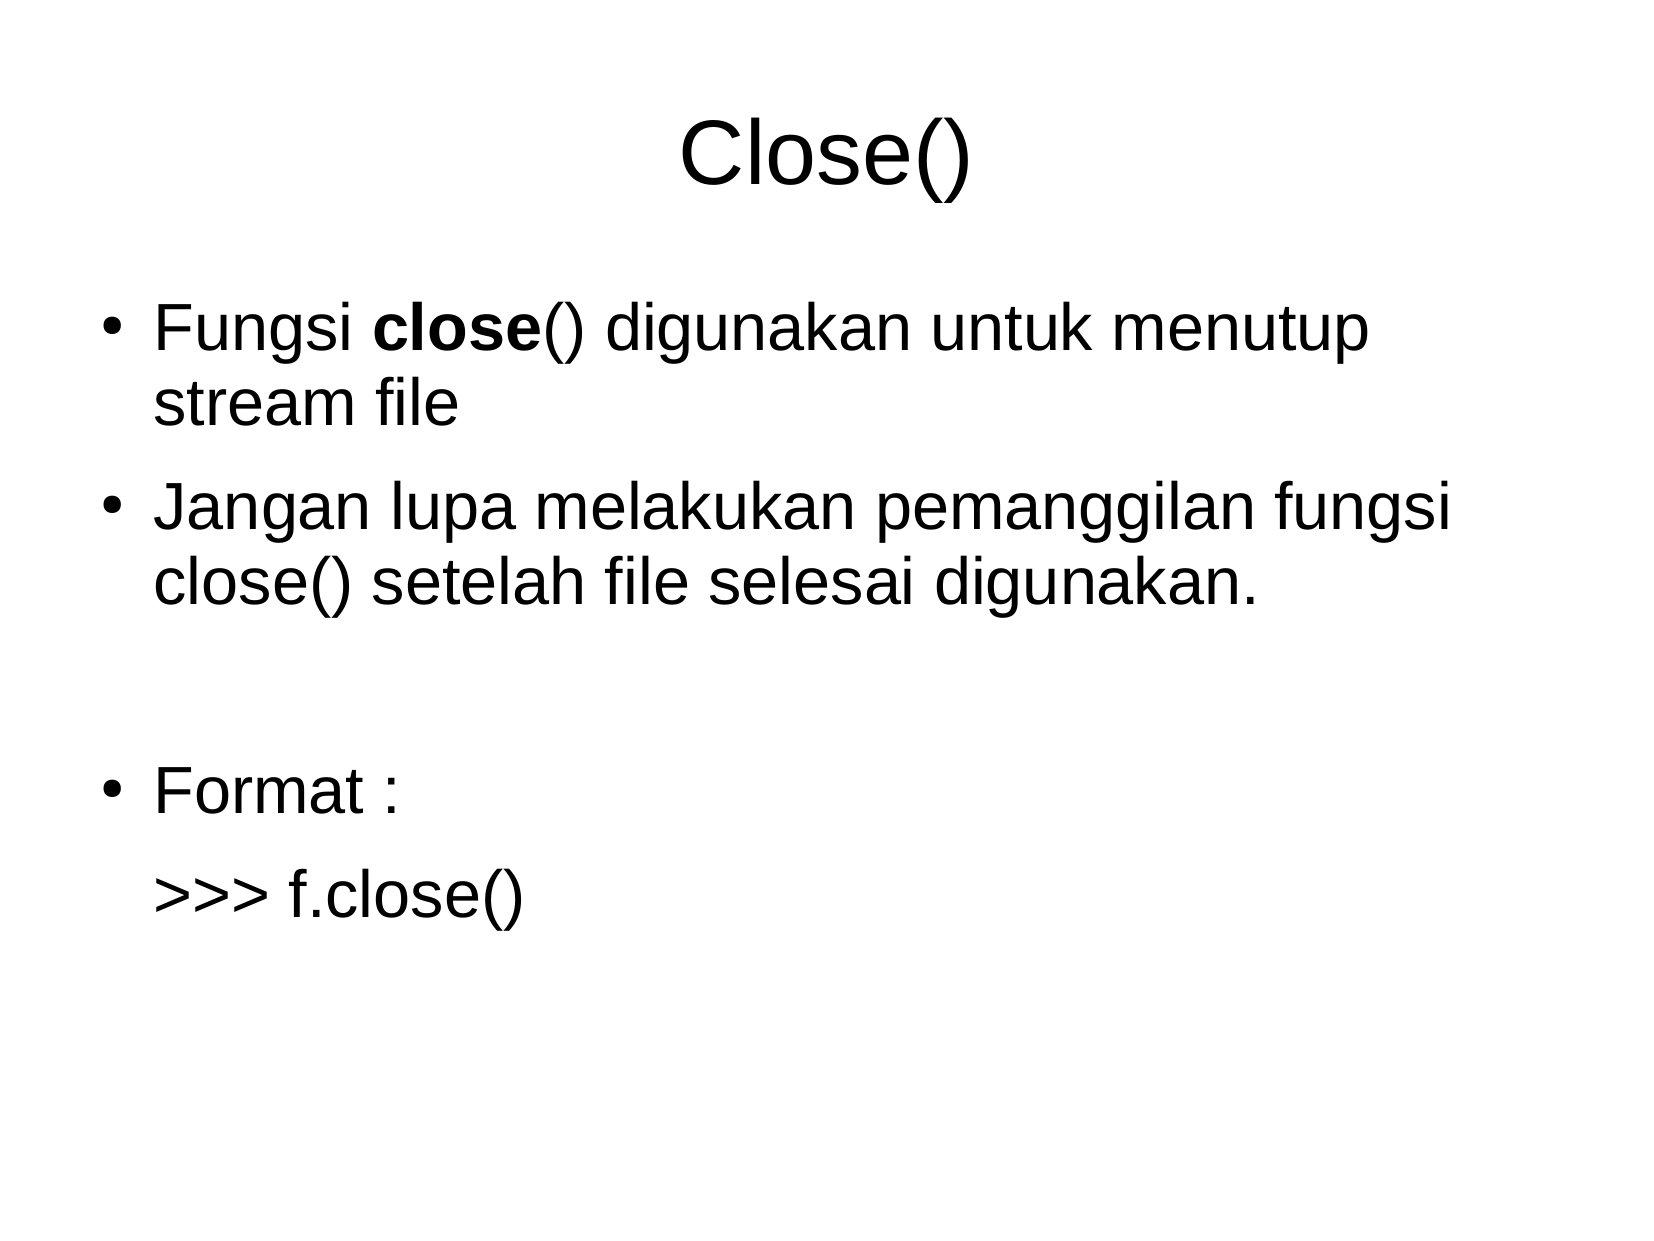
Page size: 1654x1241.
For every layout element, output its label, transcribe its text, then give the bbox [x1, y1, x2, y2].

title Close() [82, 49, 1571, 257]
list Fungsi close() digunakan untuk menutup stream file Jangan lupa melakukan pemanggilan fungsi close() setelah file selesai digunakan. Format : >>> f.close() [82, 290, 1571, 1010]
